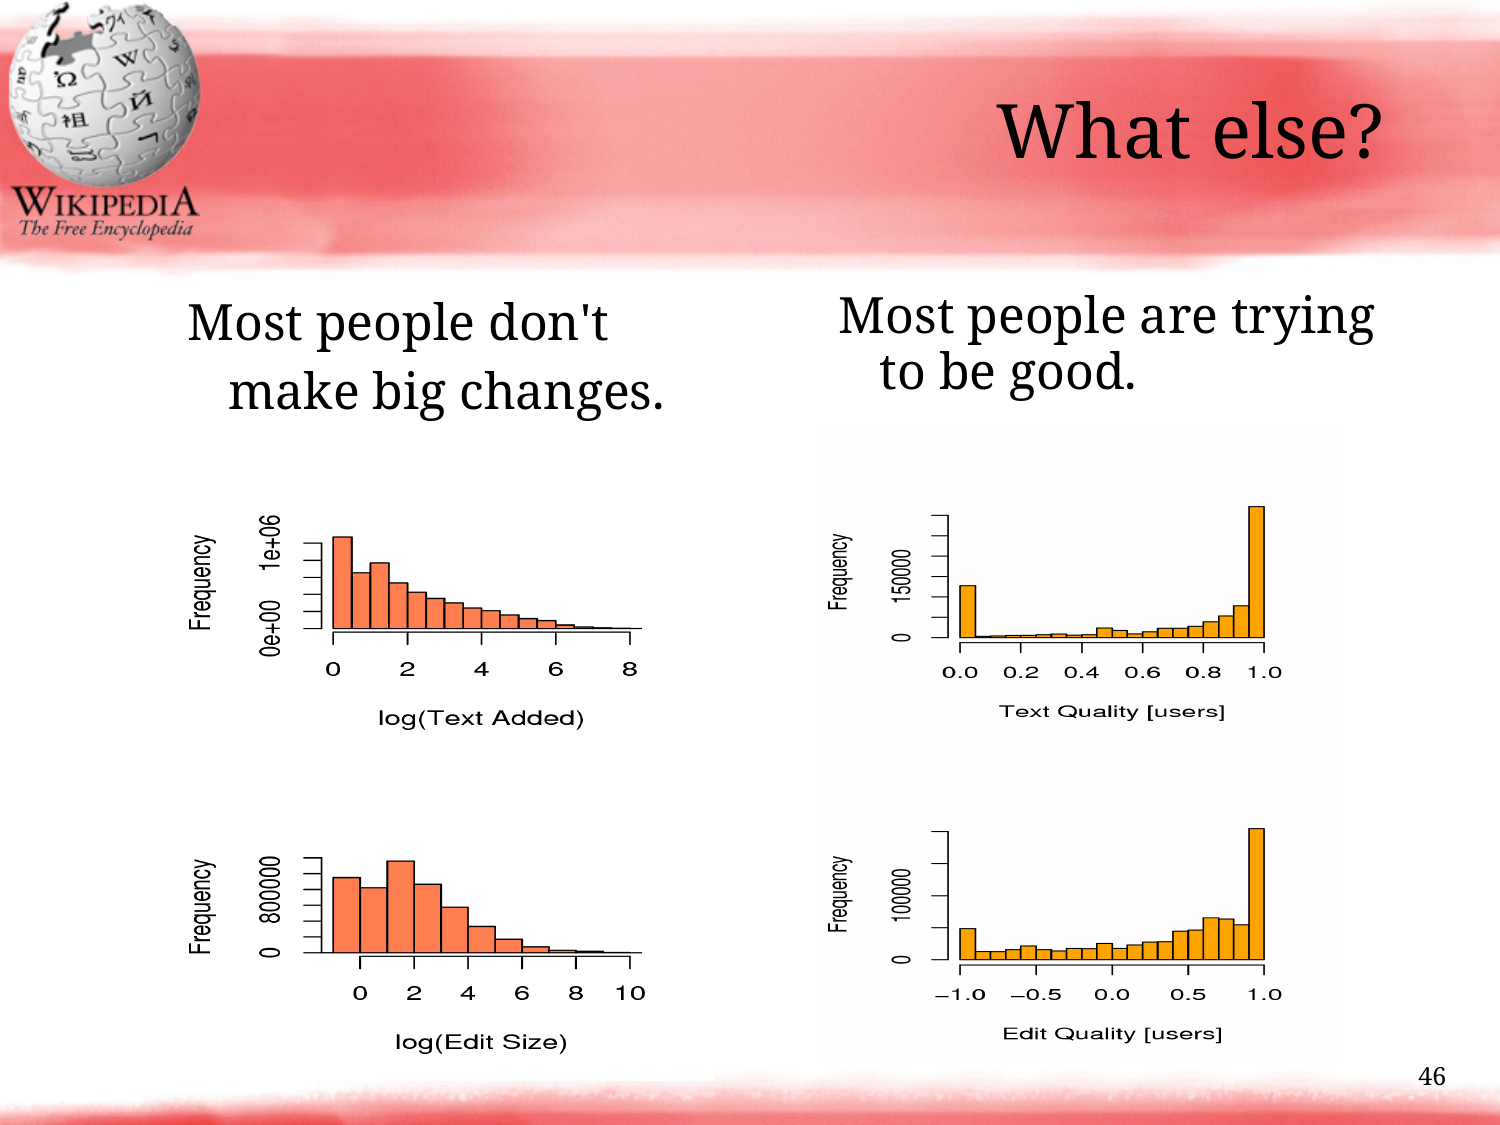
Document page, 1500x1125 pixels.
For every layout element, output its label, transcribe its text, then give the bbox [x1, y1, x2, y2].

text_box Most people are trying to be good. [764, 287, 1385, 1033]
list Most people don't make big changes. [112, 287, 734, 1048]
title What else? [112, 37, 1385, 222]
picture [0, 0, 1500, 1125]
